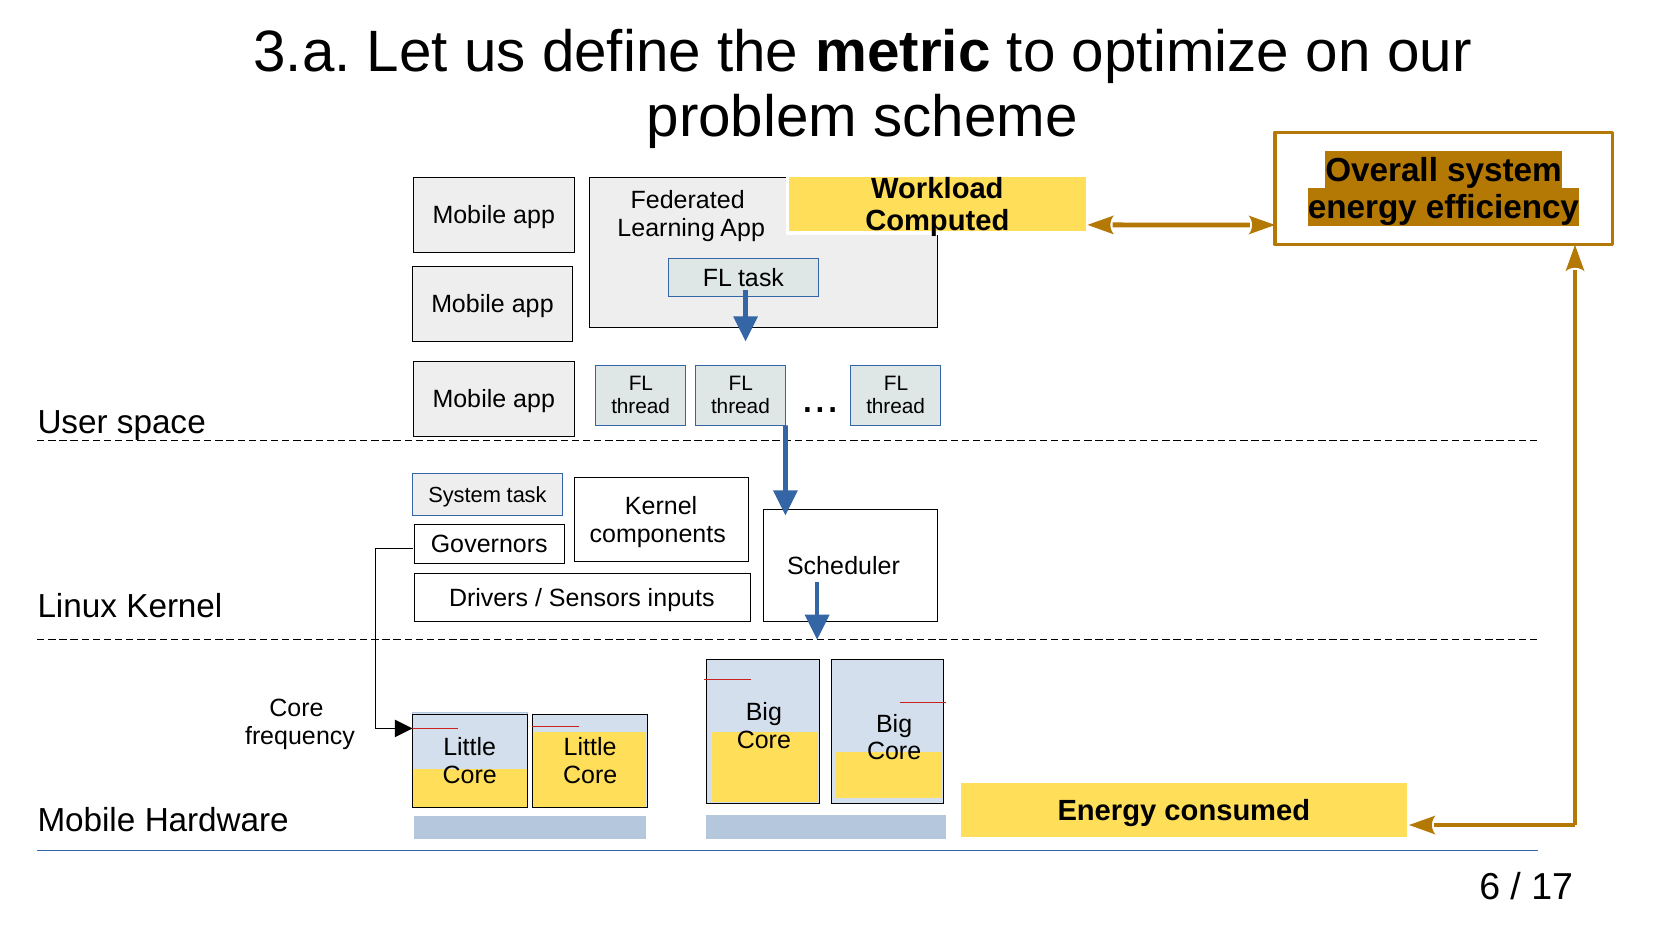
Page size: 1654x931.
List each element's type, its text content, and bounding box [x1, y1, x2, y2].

text_box FL thread [850, 365, 941, 426]
text_box Energy consumed [959, 781, 1410, 839]
text_box [706, 659, 820, 679]
text_box Federated Learning App [599, 195, 784, 233]
text_box Kernel components [574, 477, 749, 562]
text_box 6 / 17 [1464, 858, 1653, 929]
text_box Big Core [836, 690, 952, 784]
text_box FL thread [595, 365, 686, 426]
text_box Little Core [532, 714, 648, 808]
text_box Linux Kernel [37, 586, 301, 625]
text_box Big Core [706, 679, 822, 772]
text_box [706, 815, 946, 839]
text_box FL task [668, 258, 819, 297]
text_box [589, 177, 938, 328]
text_box Scheduler [763, 509, 938, 622]
text_box Little Core [412, 714, 528, 808]
text_box Drivers / Sensors inputs [414, 573, 751, 622]
text_box Workload Computed [787, 175, 1088, 233]
text_box [414, 816, 646, 839]
text_box Overall system energy efficiency [1274, 132, 1613, 245]
text_box ... [781, 359, 859, 435]
text_box Mobile app [412, 266, 573, 342]
text_box System task [412, 473, 563, 516]
text_box [706, 772, 820, 804]
text_box [831, 659, 944, 804]
text_box Mobile Hardware [37, 789, 376, 851]
text_box Mobile app [413, 177, 575, 253]
text_box Core frequency [225, 702, 376, 741]
text_box Governors [414, 524, 565, 564]
text_box User space [37, 403, 301, 441]
text_box Mobile app [413, 361, 575, 437]
text_box FL thread [695, 365, 786, 426]
title 3.a. Let us define the metric to optimize on our problem scheme [225, 0, 1501, 169]
